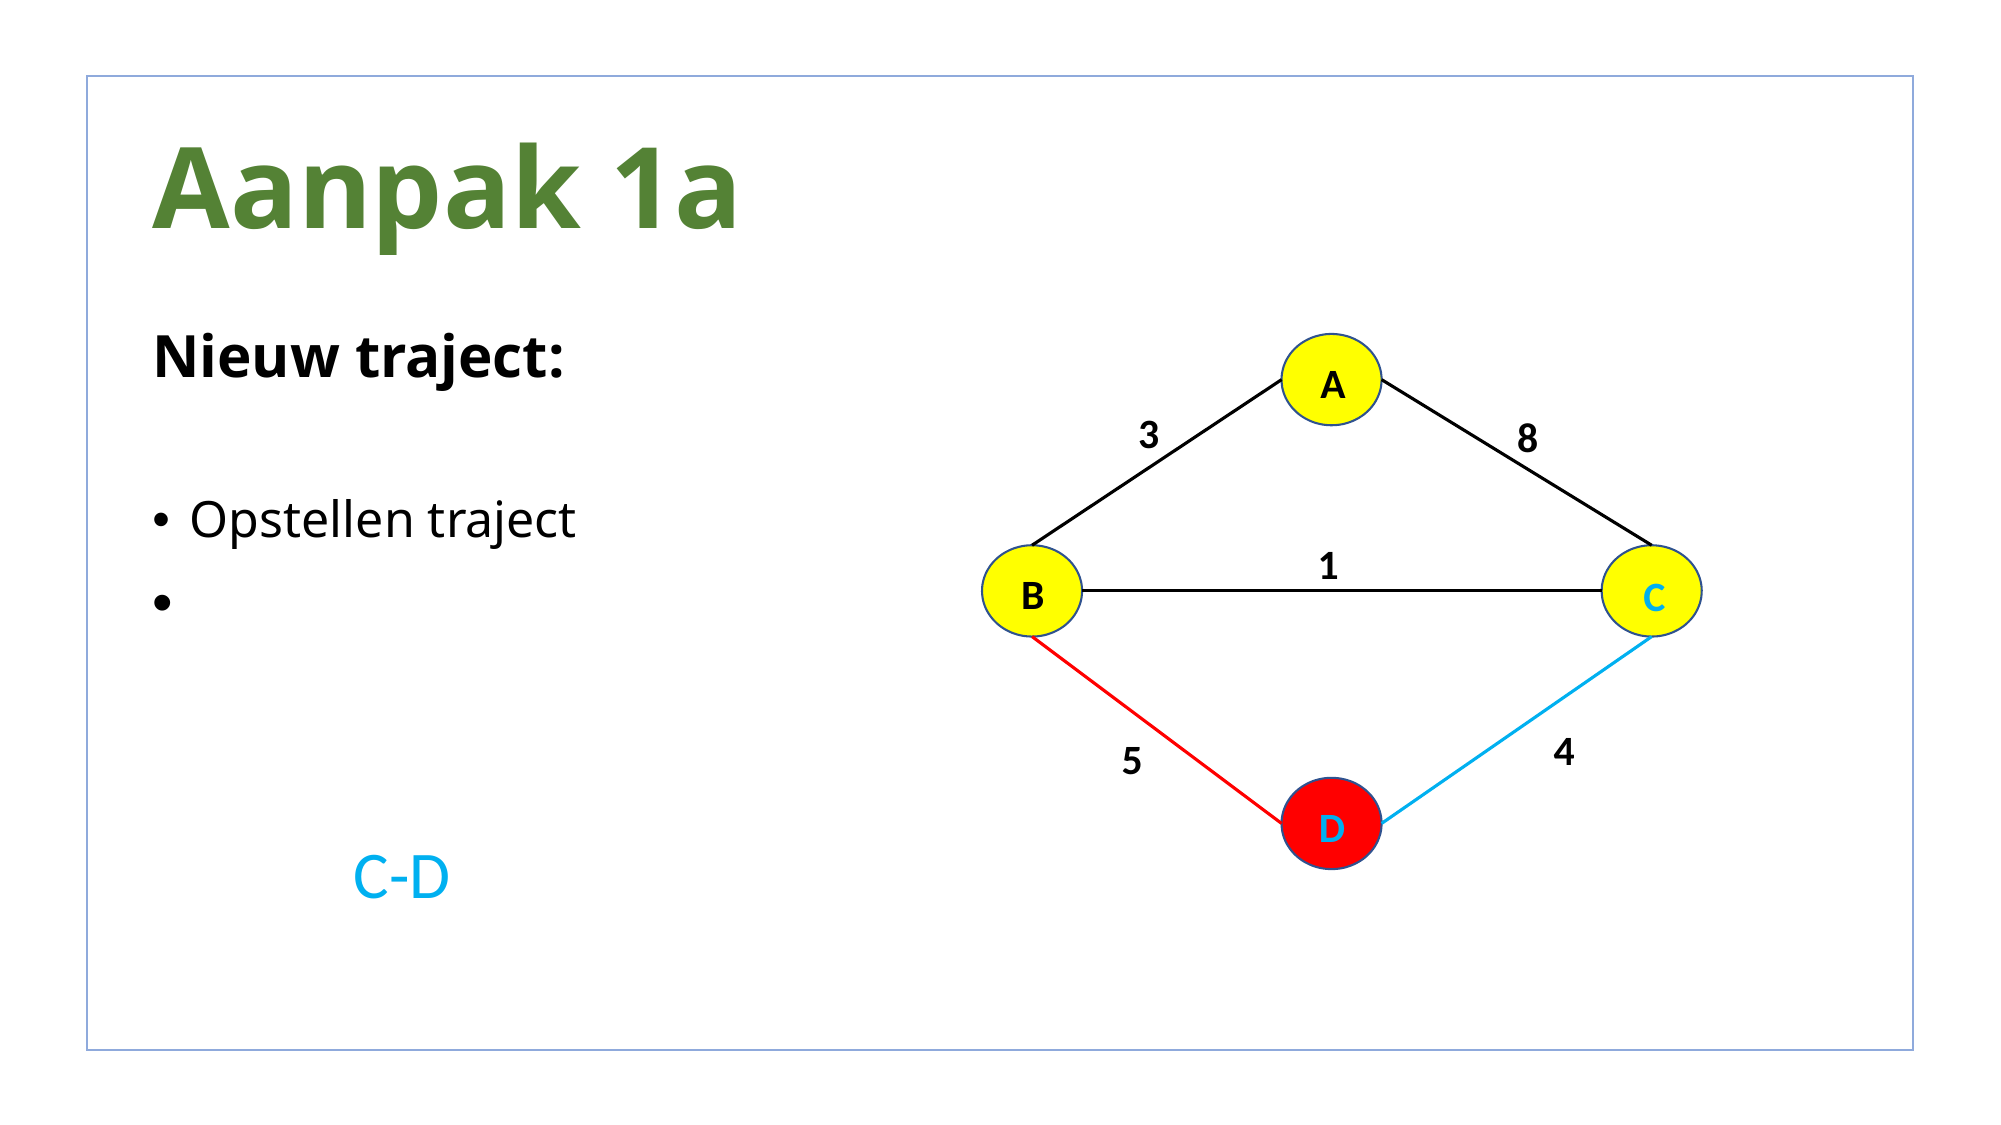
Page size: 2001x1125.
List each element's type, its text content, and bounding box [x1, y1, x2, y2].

text_box 5 [1106, 724, 1333, 791]
text_box [87, 76, 1913, 1050]
text_box B [1006, 560, 1232, 627]
text_box 8 [1502, 402, 1729, 469]
text_box A [1305, 349, 1532, 415]
title Aanpak 1a [137, 83, 1863, 302]
text_box D [1303, 793, 1530, 859]
text_box 1 [1302, 530, 1529, 596]
text_box C [1628, 562, 1855, 629]
text_box 4 [1538, 716, 1765, 782]
text_box 3 [1123, 398, 1349, 465]
list Nieuw traject: Opstellen traject C-D [137, 319, 1863, 1034]
